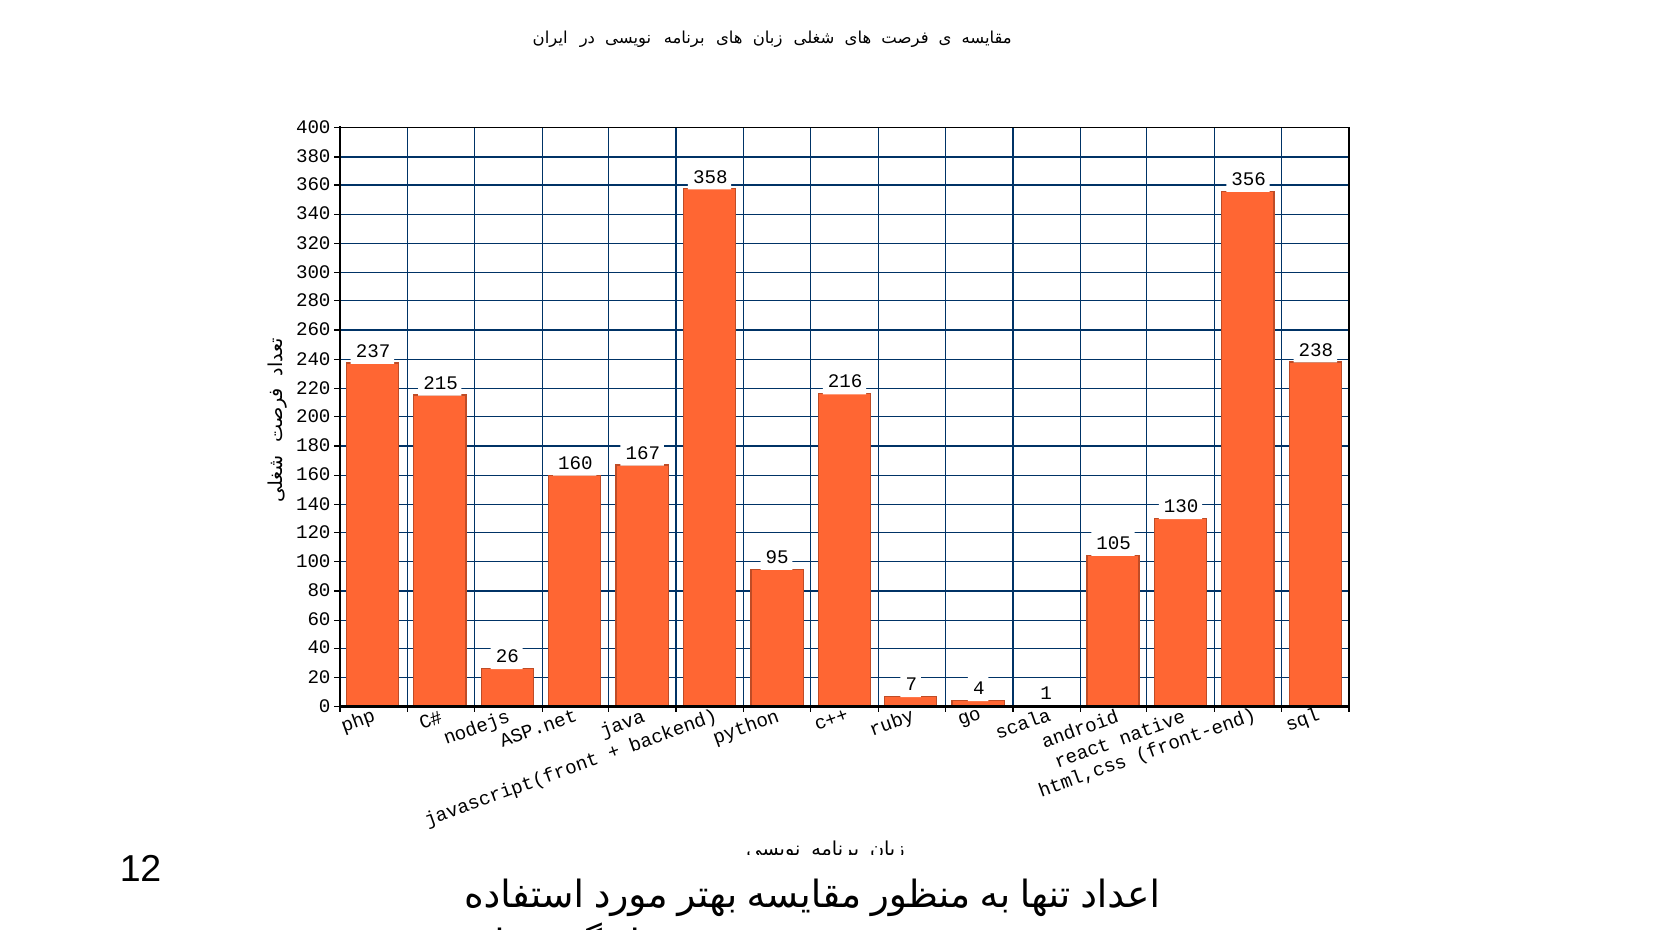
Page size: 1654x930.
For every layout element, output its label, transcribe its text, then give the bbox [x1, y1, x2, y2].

picture [240, 27, 1366, 856]
text_box اعداد تنها به منظور مقایسه بهتر مورد استفاده قرار گرفته اند [449, 866, 1216, 930]
text_box 12 [105, 840, 211, 930]
